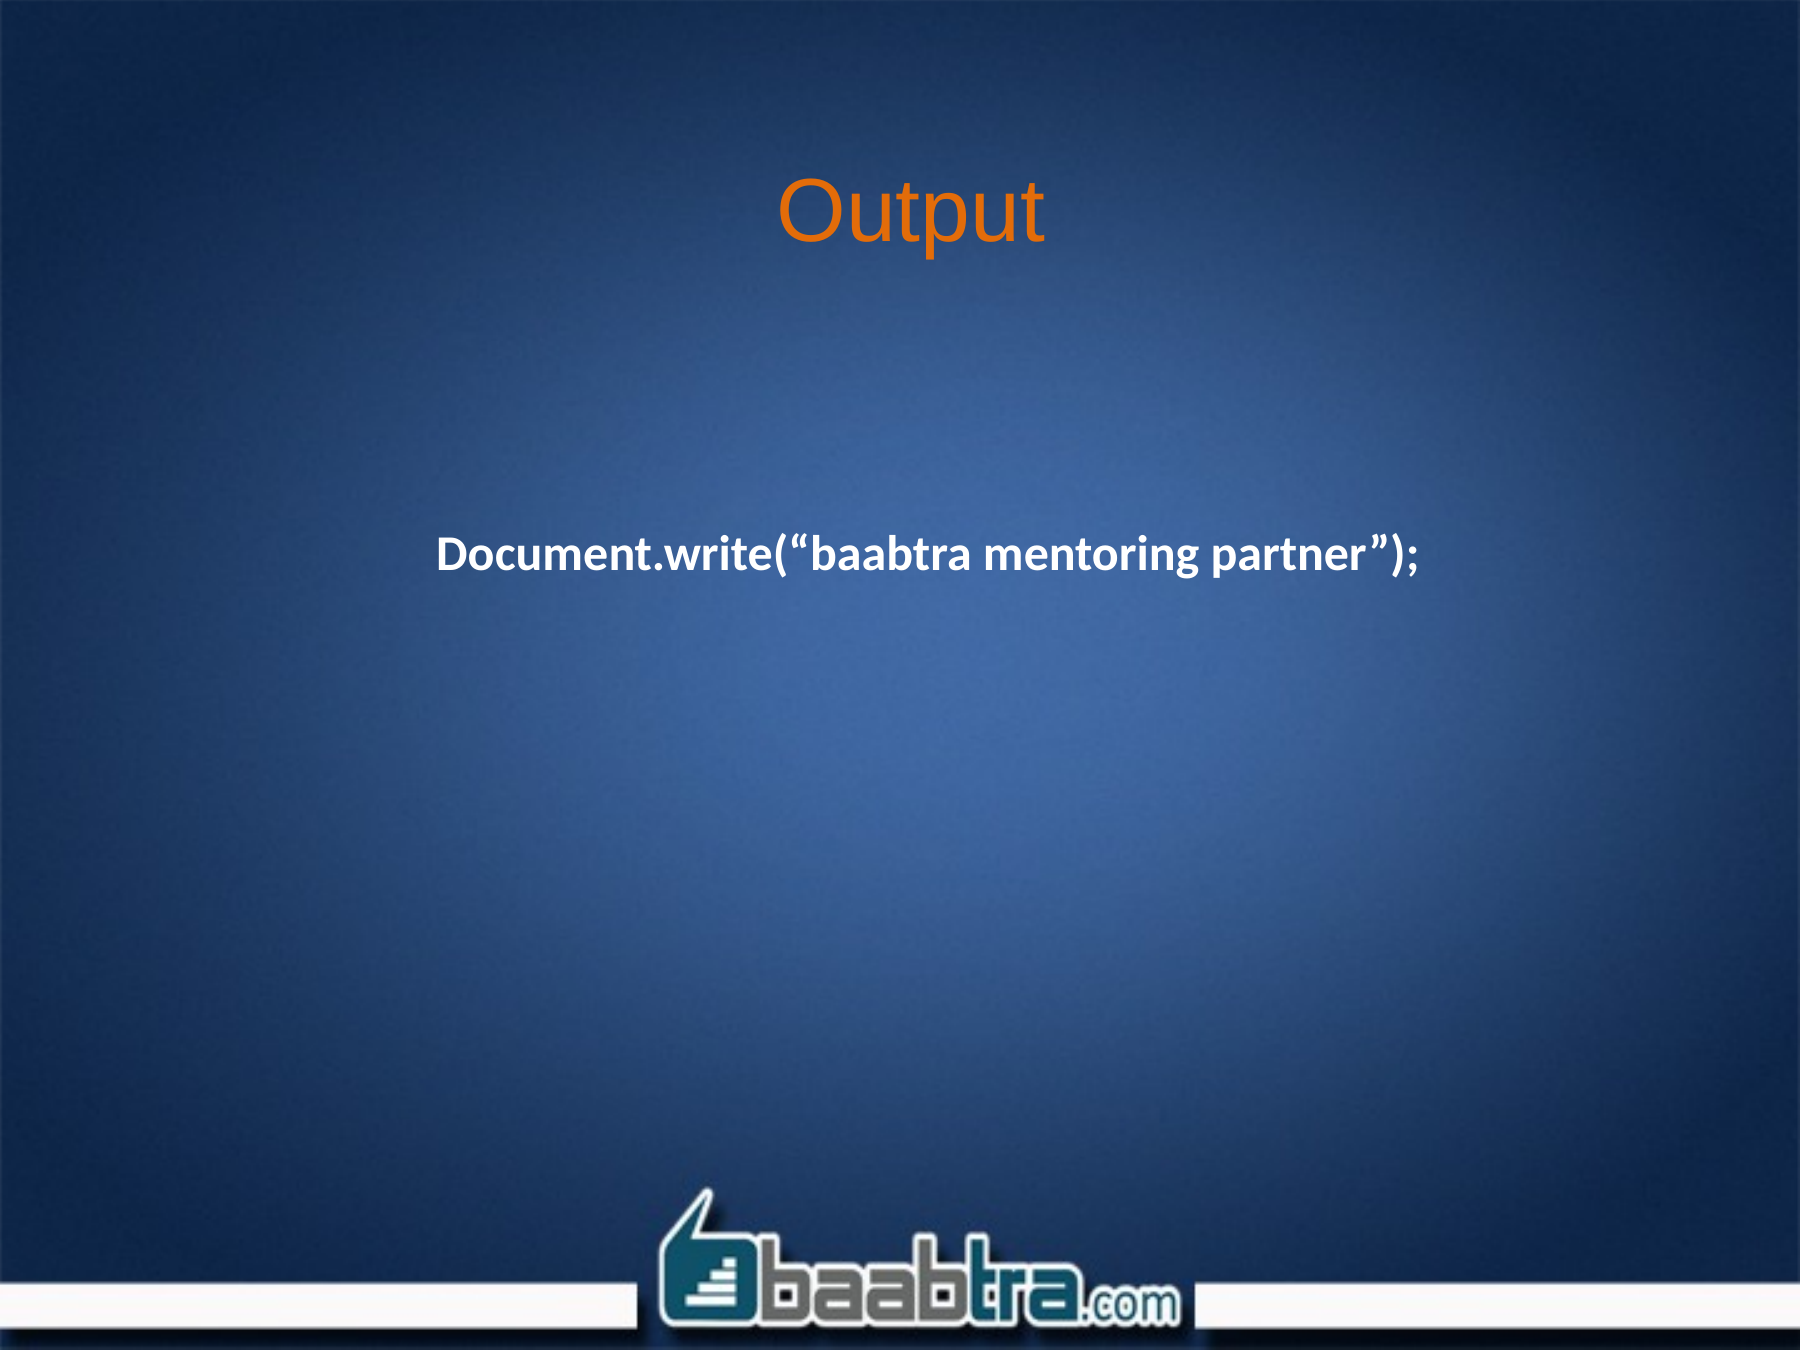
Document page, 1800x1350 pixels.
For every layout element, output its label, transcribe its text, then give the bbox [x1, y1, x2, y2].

text_box Document.write(“baabtra mentoring partner”); [224, 482, 1575, 868]
picture [0, 0, 1800, 1350]
text_box Output [235, 112, 1586, 300]
